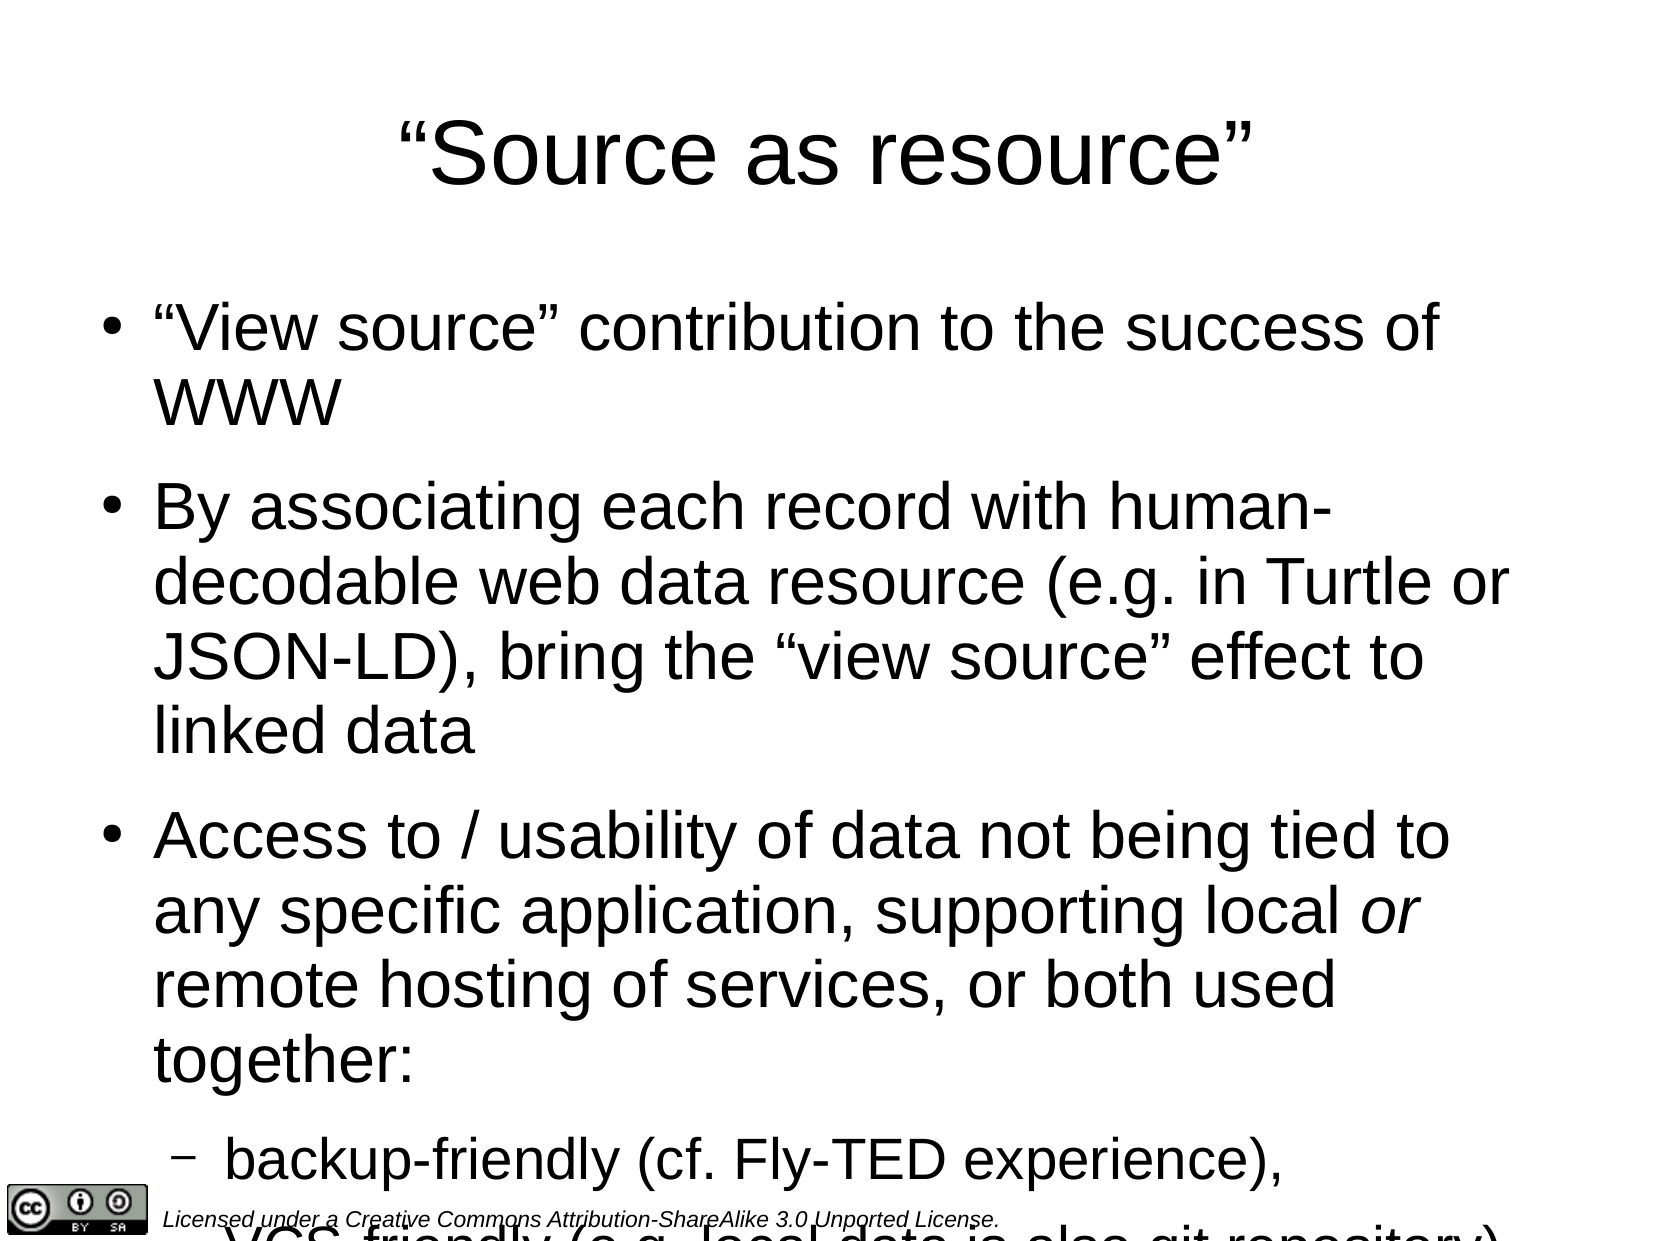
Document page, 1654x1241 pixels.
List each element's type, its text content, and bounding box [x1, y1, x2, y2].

picture [7, 1184, 148, 1235]
list “View source” contribution to the success of WWW By associating each record with human-decodable web data resource (e.g. in Turtle or JSON-LD), bring the “view source” effect to linked data Access to / usability of data not being tied to any specific application, supporting local or remote hosting of services, or both used together: backup-friendly (cf. Fly-TED experience), VCS-friendly (e.g. local data is also git repository), Dropbox-friendly, “unhosted”-friendly (https://unhosted.org/), Curation Microservice friendly (https://confluence.ucop.edu/display/Curation/Microservice) [82, 290, 1538, 1134]
title “Source as resource” [82, 49, 1571, 257]
